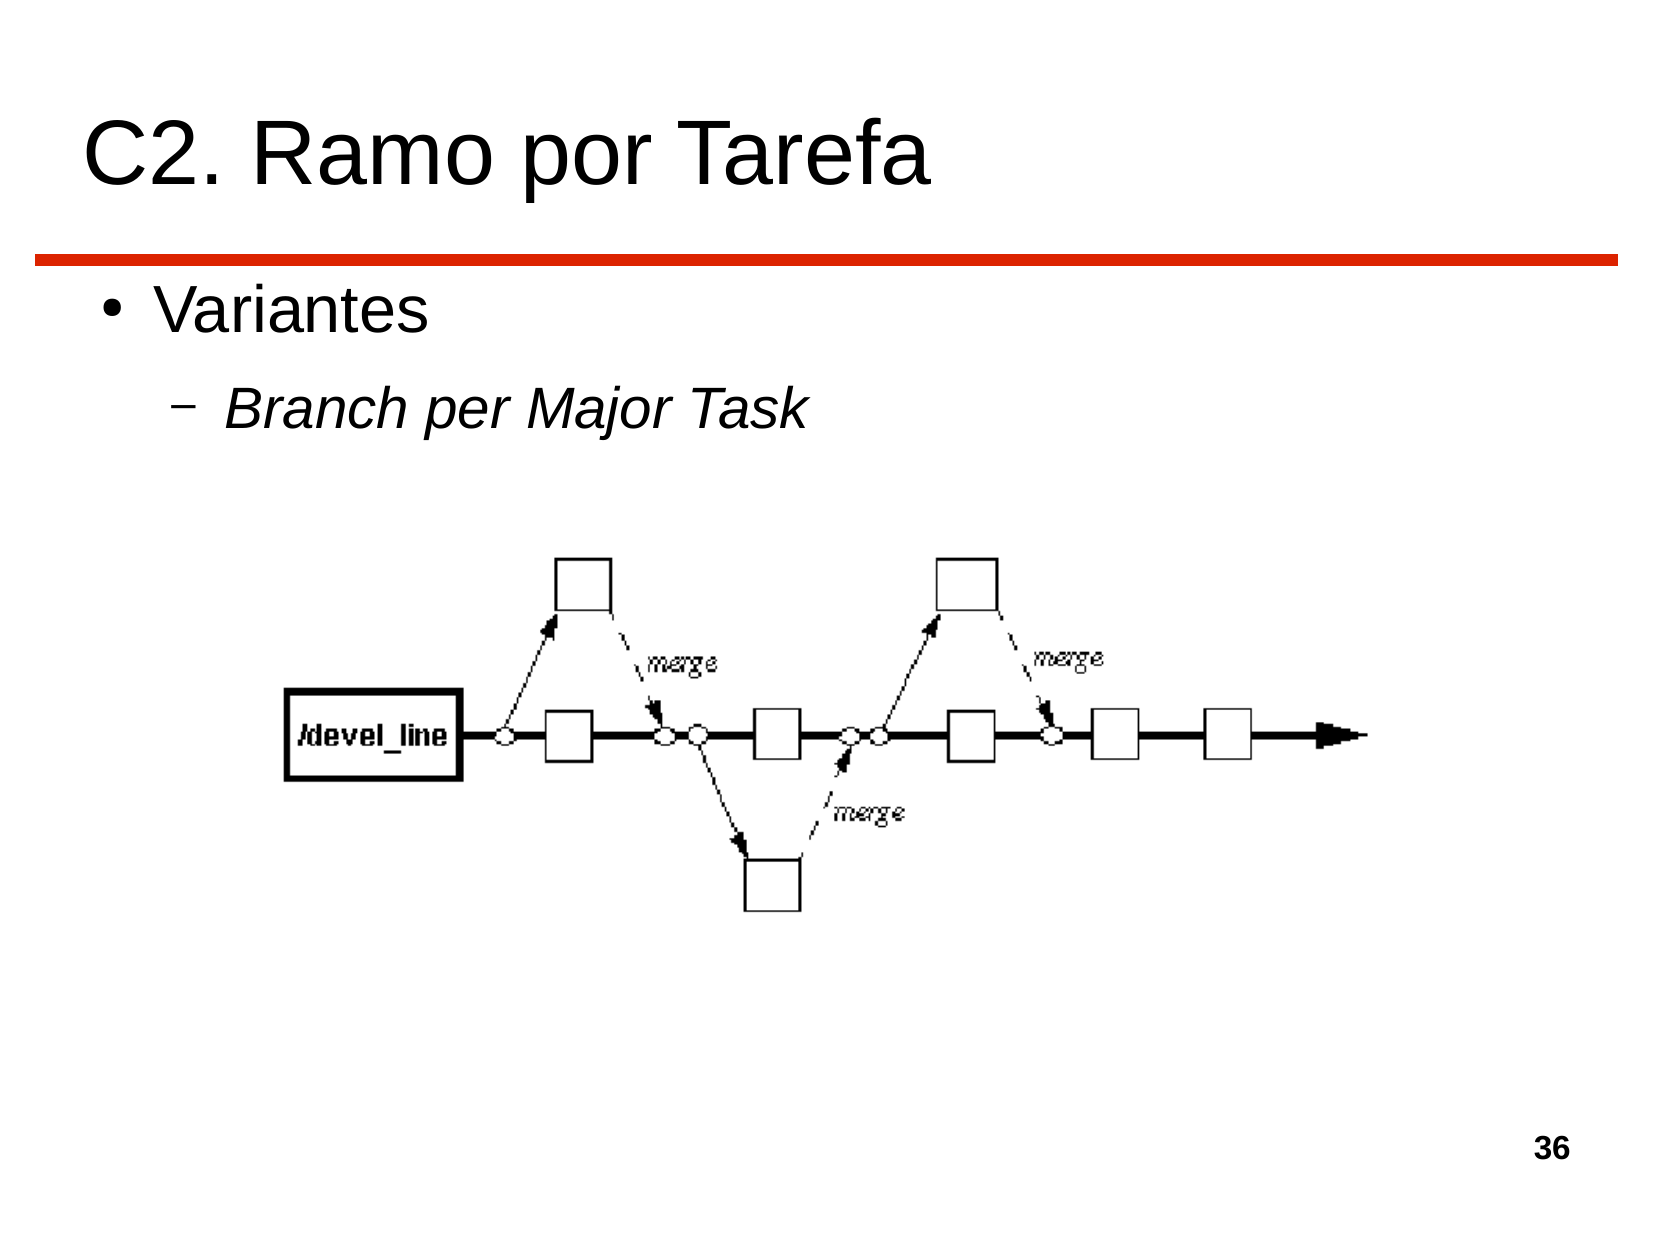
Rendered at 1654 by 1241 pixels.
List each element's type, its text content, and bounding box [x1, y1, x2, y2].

picture [270, 511, 1396, 920]
title C2. Ramo por Tarefa [82, 49, 1571, 257]
list Variantes Branch per Major Task [82, 271, 1571, 1111]
